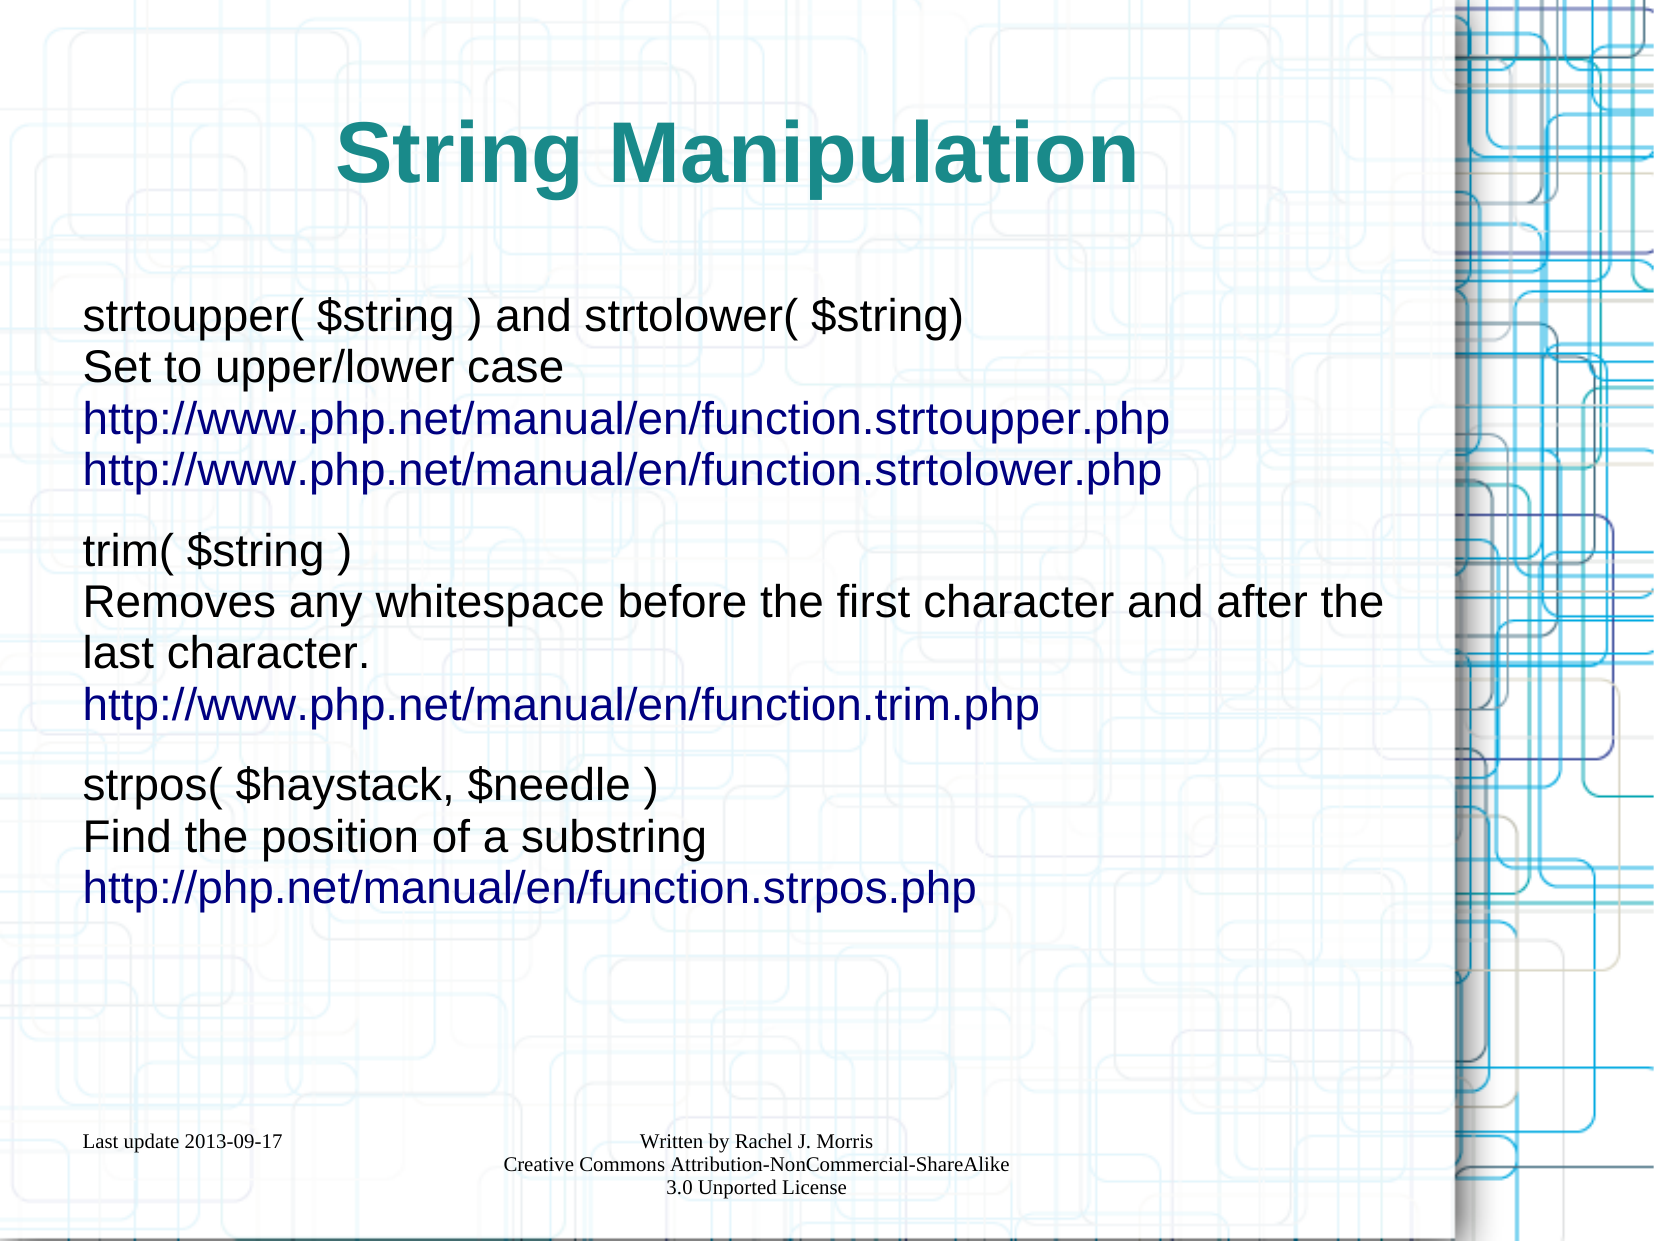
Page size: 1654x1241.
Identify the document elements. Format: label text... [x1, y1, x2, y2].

picture [0, 0, 1654, 1241]
title String Manipulation [59, 49, 1418, 257]
list strtoupper( $string ) and strtolower( $string) Set to upper/lower case http://www.php.net/manual/en/function.strtoupper.php http://www.php.net/manual/en/function.strtolower.php trim( $string ) Removes any whitespace before the first character and after the last character. http://www.php.net/manual/en/function.trim.php strpos( $haystack, $needle ) Find the position of a substring http://php.net/manual/en/function.strpos.php [82, 290, 1418, 1010]
